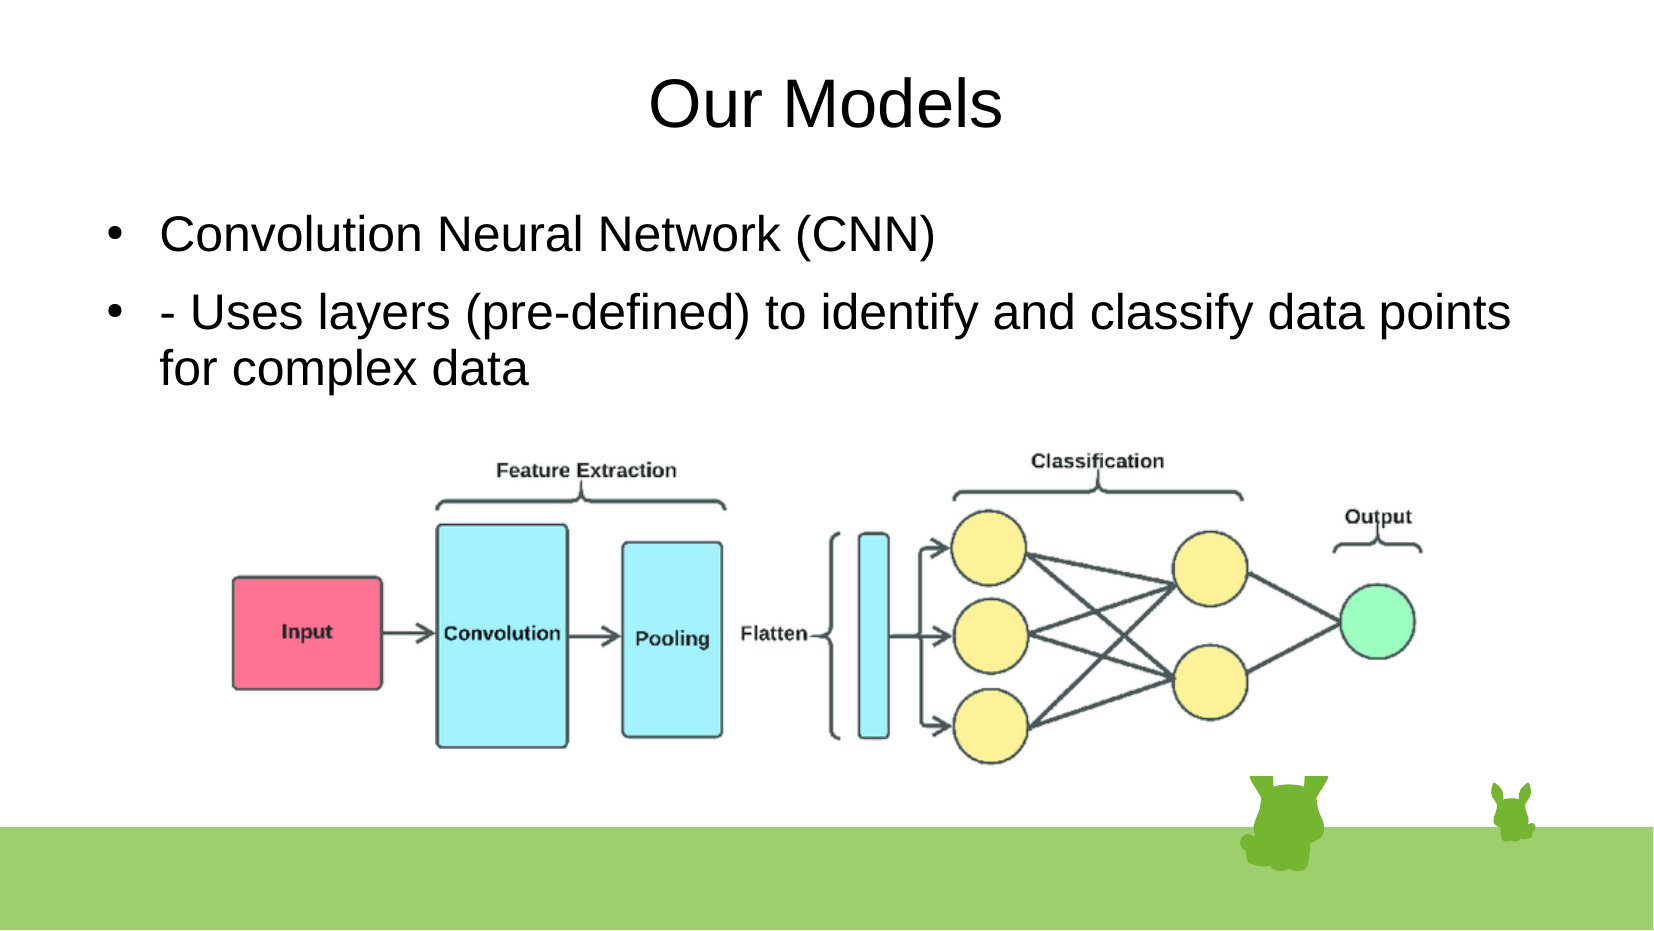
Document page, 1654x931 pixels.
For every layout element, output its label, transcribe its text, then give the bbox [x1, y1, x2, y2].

picture [225, 449, 1425, 776]
title Our Models [88, 29, 1565, 178]
list Convolution Neural Network (CNN) - Uses layers (pre-defined) to identify and classify data points for complex data [88, 206, 1565, 739]
